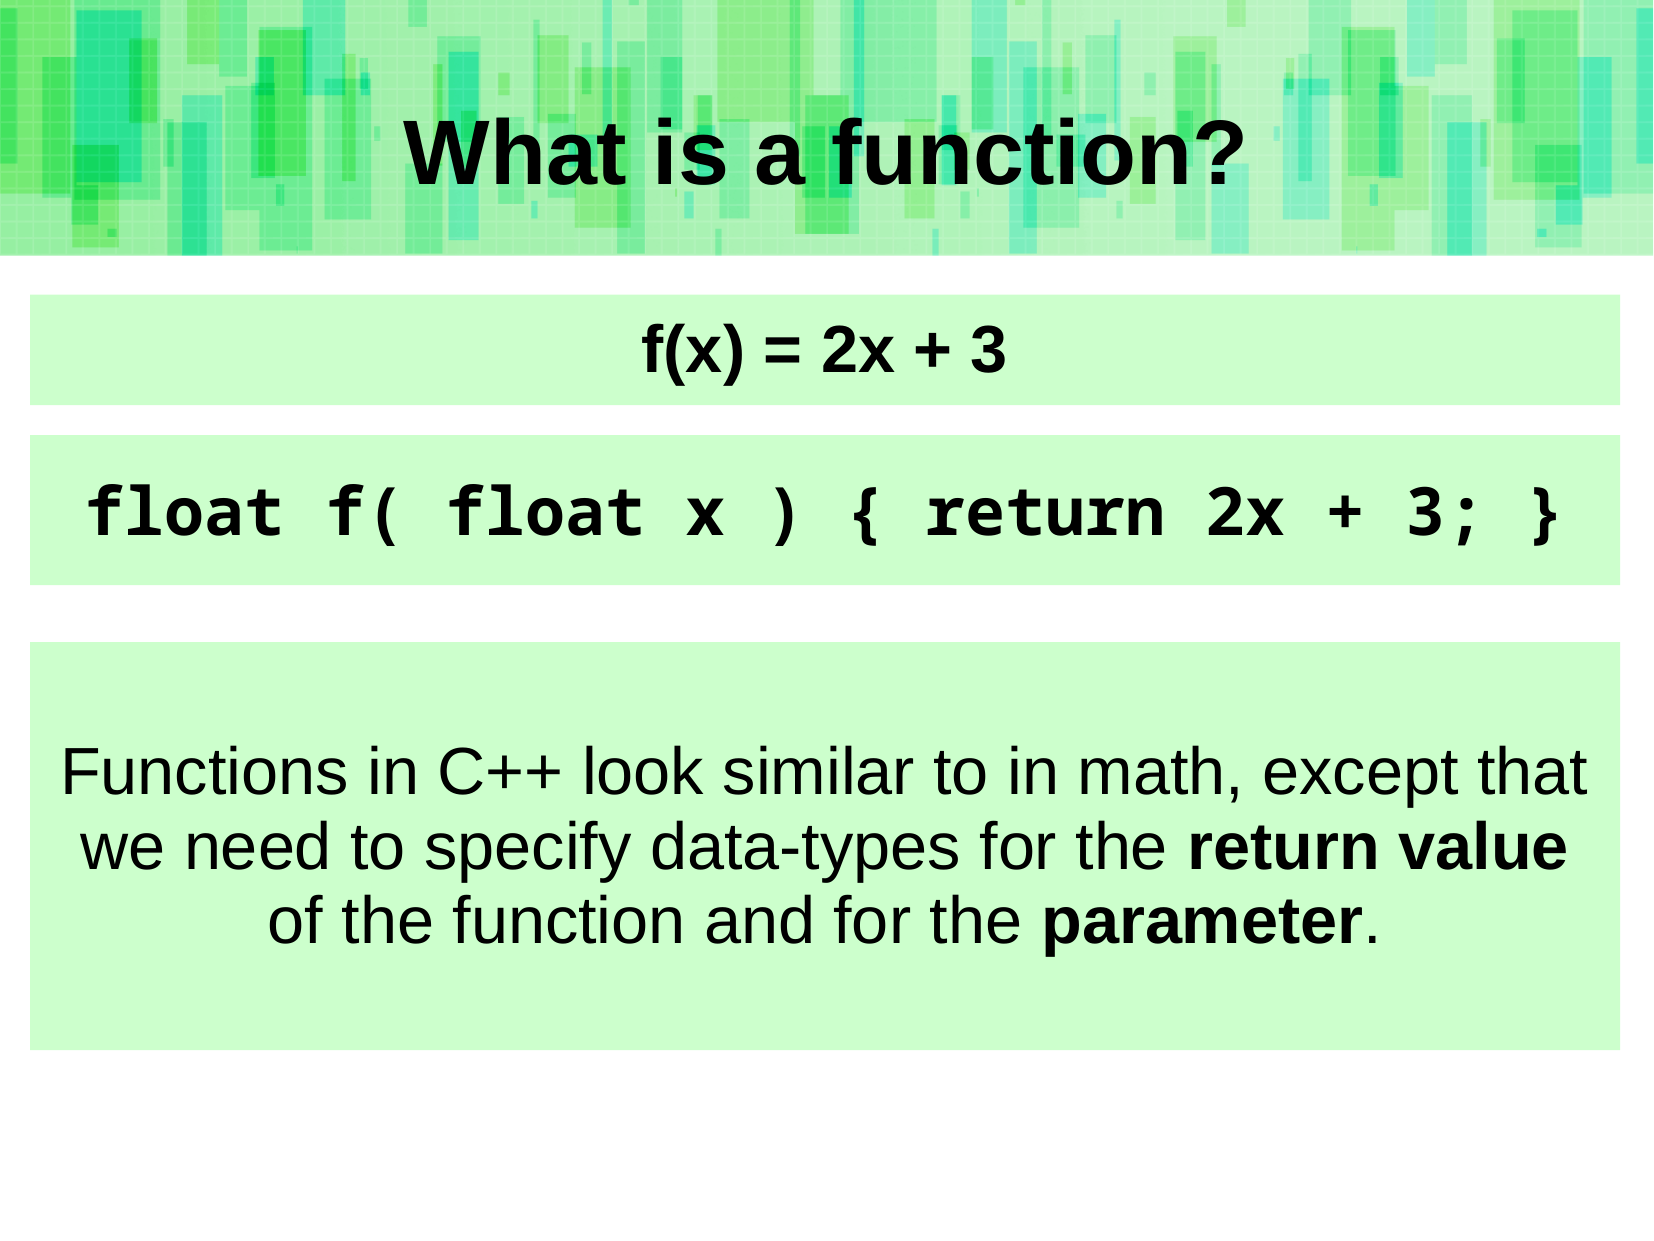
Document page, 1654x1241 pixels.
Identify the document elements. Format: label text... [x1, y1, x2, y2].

text_box float f( float x ) { return 2x + 3; } [30, 435, 1621, 586]
text_box Functions in C++ look similar to in math, except that we need to specify data-types for the return value of the function and for the parameter. [30, 642, 1621, 1051]
picture [0, 0, 1654, 1241]
text_box f(x) = 2x + 3 [30, 294, 1621, 406]
title What is a function? [82, 49, 1571, 257]
